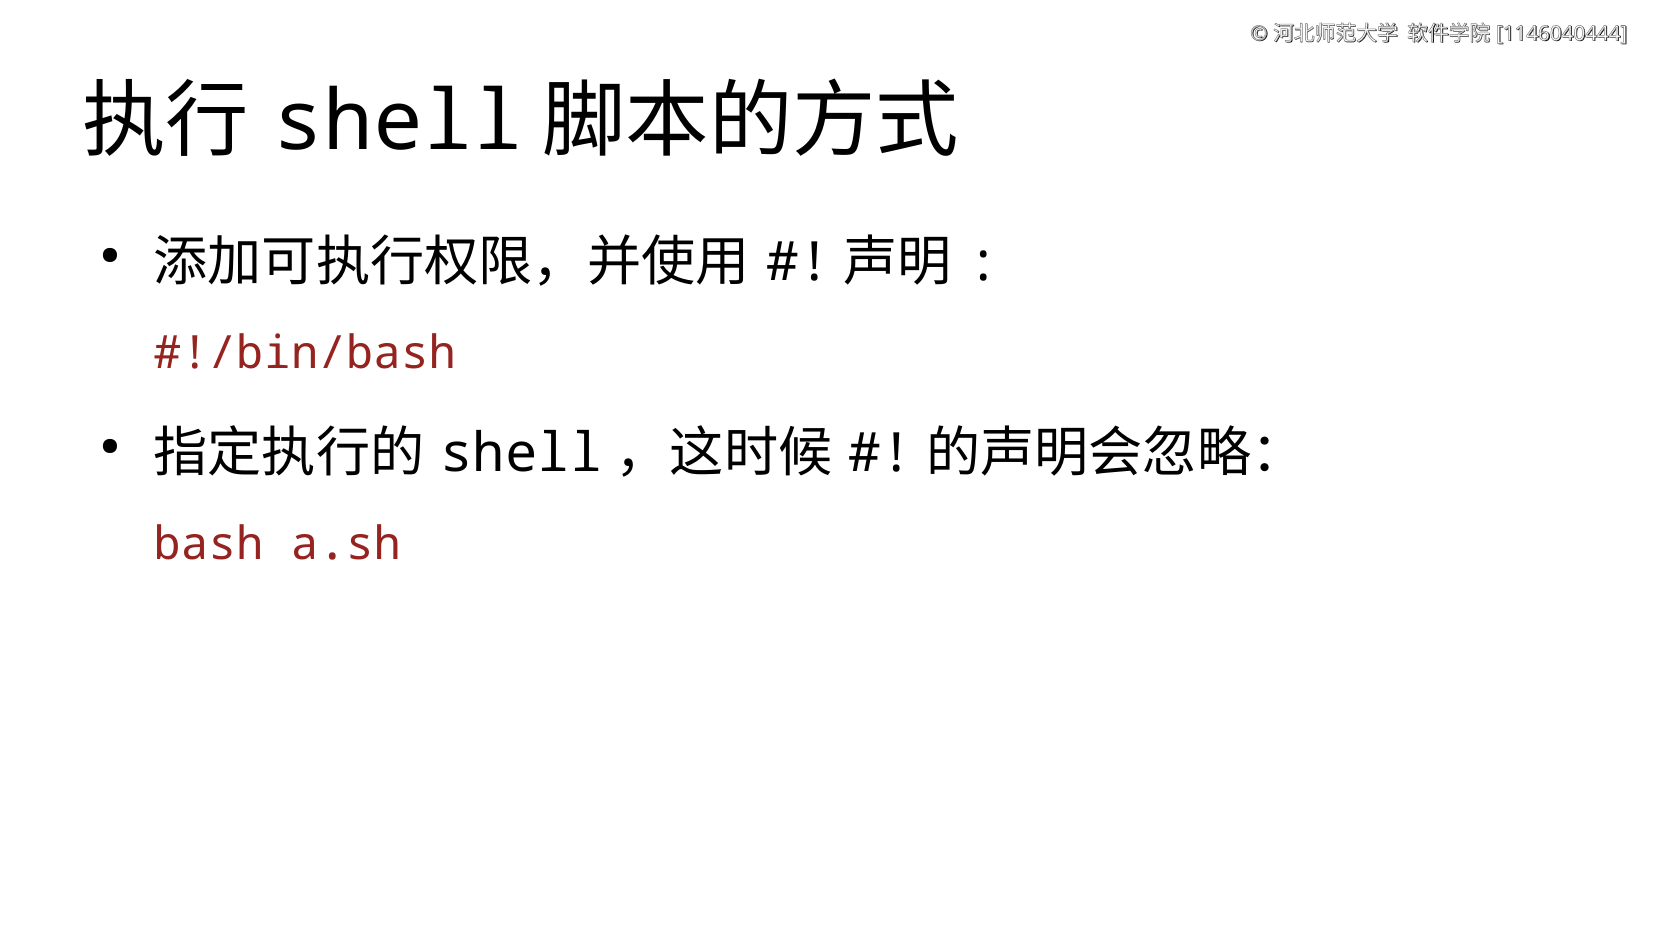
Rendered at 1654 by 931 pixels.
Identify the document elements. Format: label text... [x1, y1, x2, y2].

title 执行shell脚本的方式 [82, 37, 1571, 189]
list 添加可执行权限，并使用#!声明: #!/bin/bash 指定执行的shell，这时候#!的声明会忽略： bash a.sh [82, 217, 1571, 758]
